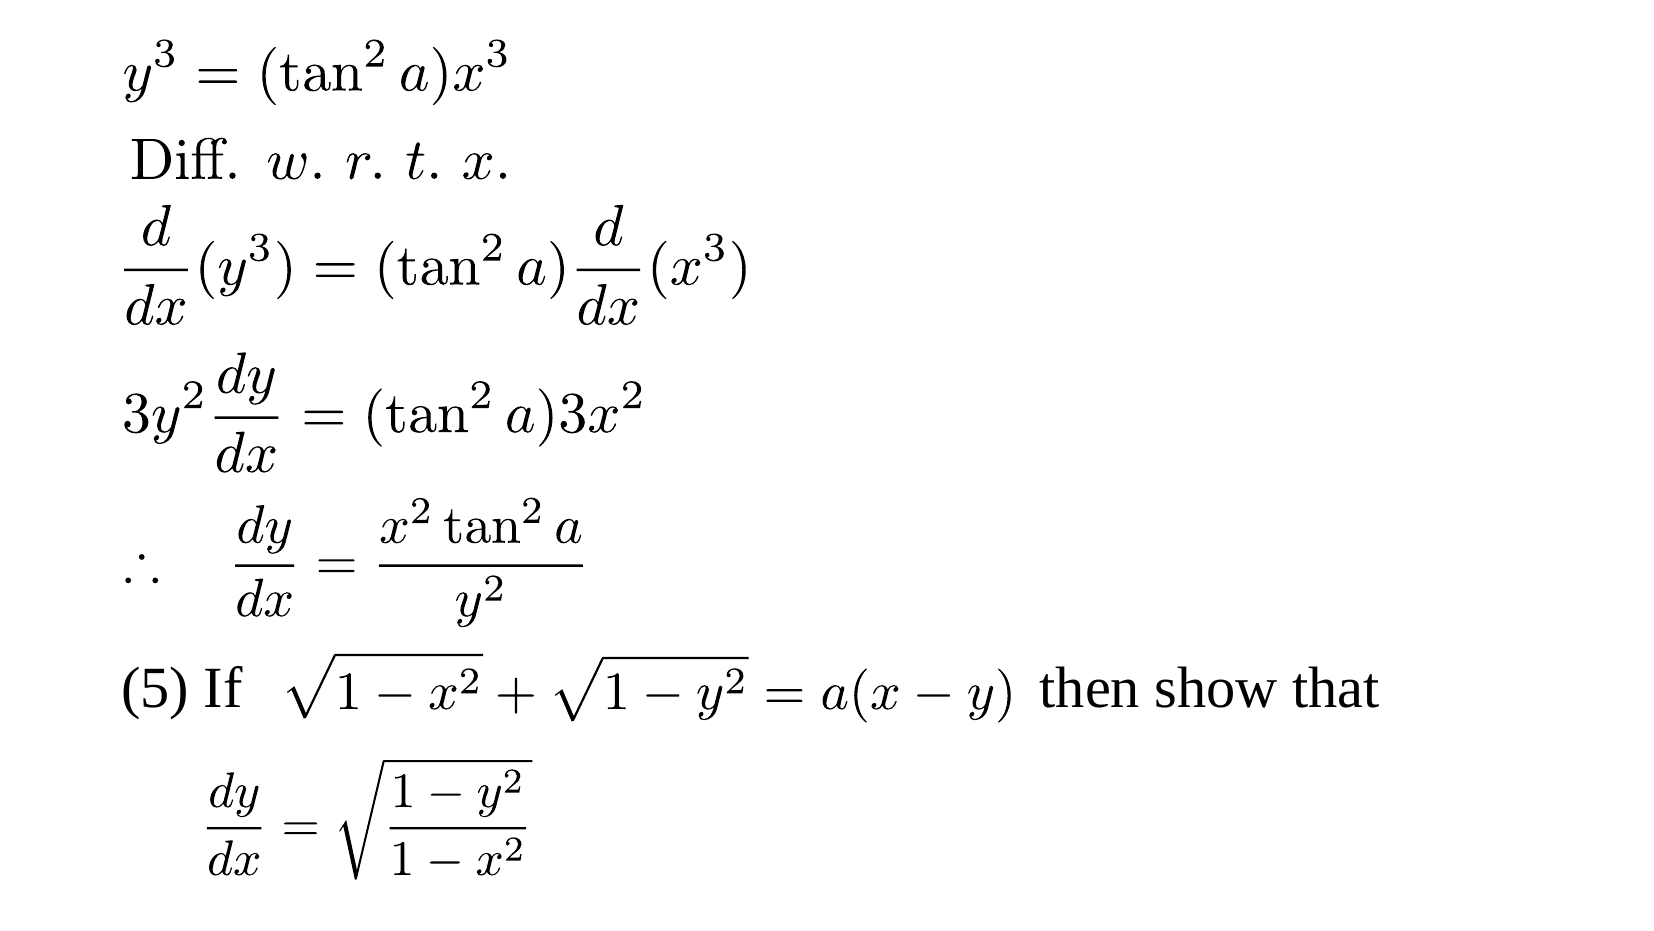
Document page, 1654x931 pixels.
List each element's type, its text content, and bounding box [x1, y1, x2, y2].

text_box [125, 497, 583, 628]
text_box [206, 760, 533, 880]
text_box [124, 204, 746, 326]
text_box [124, 39, 507, 106]
title (5) If then show that [47, 37, 1607, 875]
text_box [283, 653, 1011, 723]
text_box [131, 137, 507, 180]
text_box [124, 352, 642, 473]
